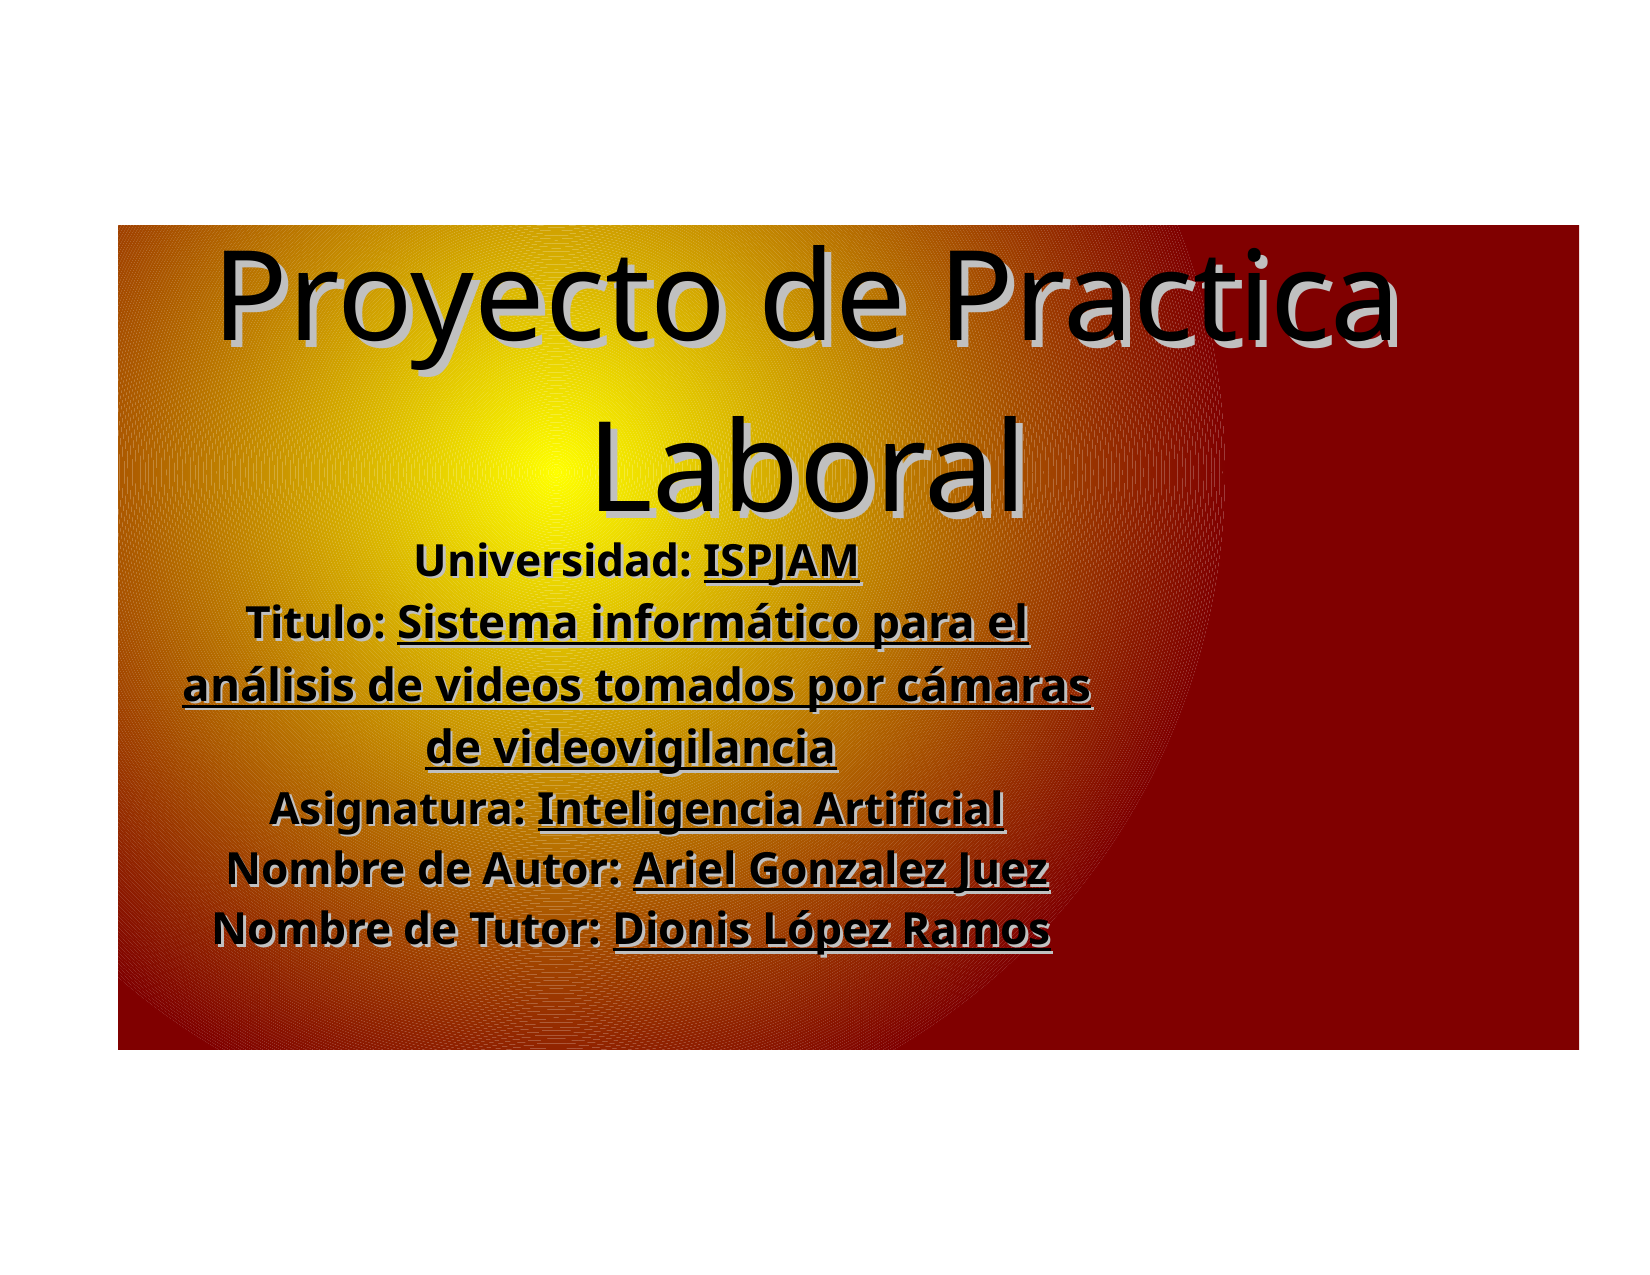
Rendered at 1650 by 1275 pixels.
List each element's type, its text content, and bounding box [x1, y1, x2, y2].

subtitle Universidad: ISPJAM Titulo: Sistema informático para el análisis de videos tomados por cámaras de videovigilancia Asignatura: Inteligencia Artificial Nombre de Autor: Ariel Gonzalez Juez Nombre de Tutor: Dionis López Ramos [177, 476, 1097, 1011]
title Proyecto de Practica Laboral [149, 211, 1465, 544]
